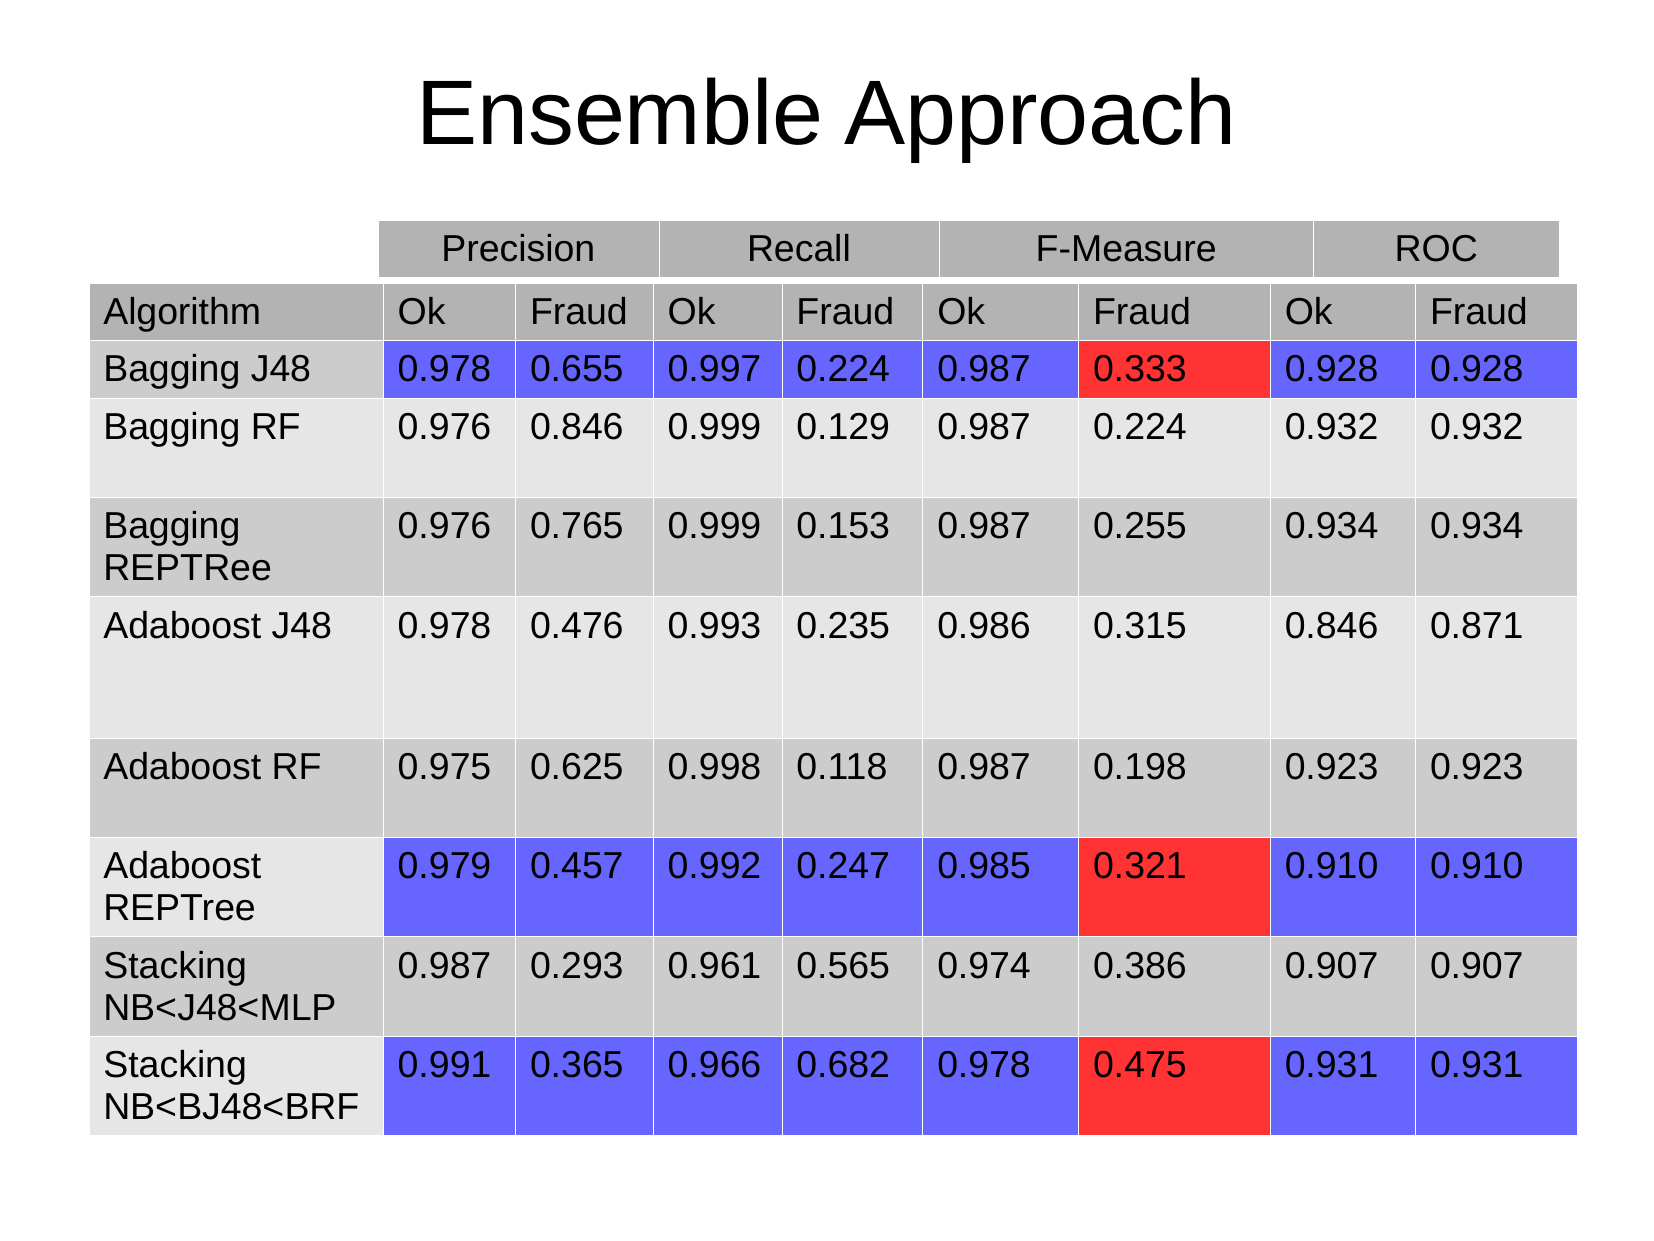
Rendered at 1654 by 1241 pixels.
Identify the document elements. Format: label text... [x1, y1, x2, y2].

table_cell 0.871 [1416, 597, 1577, 738]
table_cell 0.991 [384, 1037, 515, 1135]
table_cell 0.985 [923, 838, 1078, 936]
table_cell Stacking NB<BJ48<BRF [90, 1037, 383, 1135]
table_cell 0.907 [1271, 937, 1415, 1036]
table_cell 0.118 [783, 739, 922, 837]
table_cell 0.992 [654, 838, 782, 936]
table_cell 0.987 [923, 739, 1078, 837]
table_cell Adaboost J48 [90, 597, 383, 738]
table_cell 0.999 [654, 498, 782, 596]
table_cell 0.928 [1416, 341, 1577, 398]
table_header Ok [654, 284, 782, 340]
table_cell 0.255 [1079, 498, 1270, 596]
table_cell 0.386 [1079, 937, 1270, 1036]
table_cell 0.931 [1416, 1037, 1577, 1135]
table_header Fraud [516, 284, 653, 340]
table_cell 0.932 [1416, 399, 1577, 497]
table_cell 0.934 [1271, 498, 1415, 596]
table_cell 0.923 [1416, 739, 1577, 837]
table_cell 0.987 [384, 937, 515, 1036]
table_cell 0.993 [654, 597, 782, 738]
table_header Algorithm [90, 284, 383, 340]
table_cell 0.966 [654, 1037, 782, 1135]
table_cell Bagging REPTRee [90, 498, 383, 596]
table_cell 0.997 [654, 341, 782, 398]
title Ensemble Approach [82, 49, 1571, 178]
table_cell 0.928 [1271, 341, 1415, 398]
table_cell 0.979 [384, 838, 515, 936]
table_header Precision [379, 221, 659, 277]
table_cell 0.910 [1416, 838, 1577, 936]
table_cell 0.987 [923, 341, 1078, 398]
table_cell 0.655 [516, 341, 653, 398]
table_cell 0.978 [384, 597, 515, 738]
table_header ROC [1314, 221, 1559, 277]
table_cell 0.475 [1079, 1037, 1270, 1135]
table_cell 0.846 [516, 399, 653, 497]
table_cell 0.975 [384, 739, 515, 837]
table_cell 0.247 [783, 838, 922, 936]
table_cell Bagging RF [90, 399, 383, 497]
table_header Fraud [783, 284, 922, 340]
table_cell 0.365 [516, 1037, 653, 1135]
table_cell 0.765 [516, 498, 653, 596]
table_cell 0.224 [1079, 399, 1270, 497]
table_cell 0.129 [783, 399, 922, 497]
table_cell 0.998 [654, 739, 782, 837]
table_cell 0.932 [1271, 399, 1415, 497]
table_cell 0.224 [783, 341, 922, 398]
table_cell 0.978 [384, 341, 515, 398]
table_cell 0.976 [384, 498, 515, 596]
table_cell 0.934 [1416, 498, 1577, 596]
table_header Ok [1271, 284, 1415, 340]
table_cell Stacking NB<J48<MLP [90, 937, 383, 1036]
table_header Fraud [1416, 284, 1577, 340]
table_cell 0.333 [1079, 341, 1270, 398]
table_header Ok [923, 284, 1078, 340]
table_cell 0.476 [516, 597, 653, 738]
table_cell Adaboost RF [90, 739, 383, 837]
table_cell 0.987 [923, 498, 1078, 596]
table_cell 0.198 [1079, 739, 1270, 837]
table_cell 0.907 [1416, 937, 1577, 1036]
table_cell 0.931 [1271, 1037, 1415, 1135]
table_cell 0.235 [783, 597, 922, 738]
table_cell 0.974 [923, 937, 1078, 1036]
table_cell 0.565 [783, 937, 922, 1036]
table_cell 0.999 [654, 399, 782, 497]
table_cell 0.910 [1271, 838, 1415, 936]
table_cell 0.315 [1079, 597, 1270, 738]
table_cell 0.293 [516, 937, 653, 1036]
table_cell Adaboost REPTree [90, 838, 383, 936]
table_cell 0.625 [516, 739, 653, 837]
table_cell 0.978 [923, 1037, 1078, 1135]
table_cell 0.846 [1271, 597, 1415, 738]
table_header Fraud [1079, 284, 1270, 340]
table_cell 0.682 [783, 1037, 922, 1135]
table_cell 0.457 [516, 838, 653, 936]
table_header Ok [384, 284, 515, 340]
table_cell 0.153 [783, 498, 922, 596]
table_cell Bagging J48 [90, 341, 383, 398]
table_header Recall [660, 221, 939, 277]
table_header F-Measure [940, 221, 1313, 277]
table_cell 0.976 [384, 399, 515, 497]
table_cell 0.986 [923, 597, 1078, 738]
table_cell 0.321 [1079, 838, 1270, 936]
table_cell 0.961 [654, 937, 782, 1036]
table_cell 0.987 [923, 399, 1078, 497]
table_cell 0.923 [1271, 739, 1415, 837]
